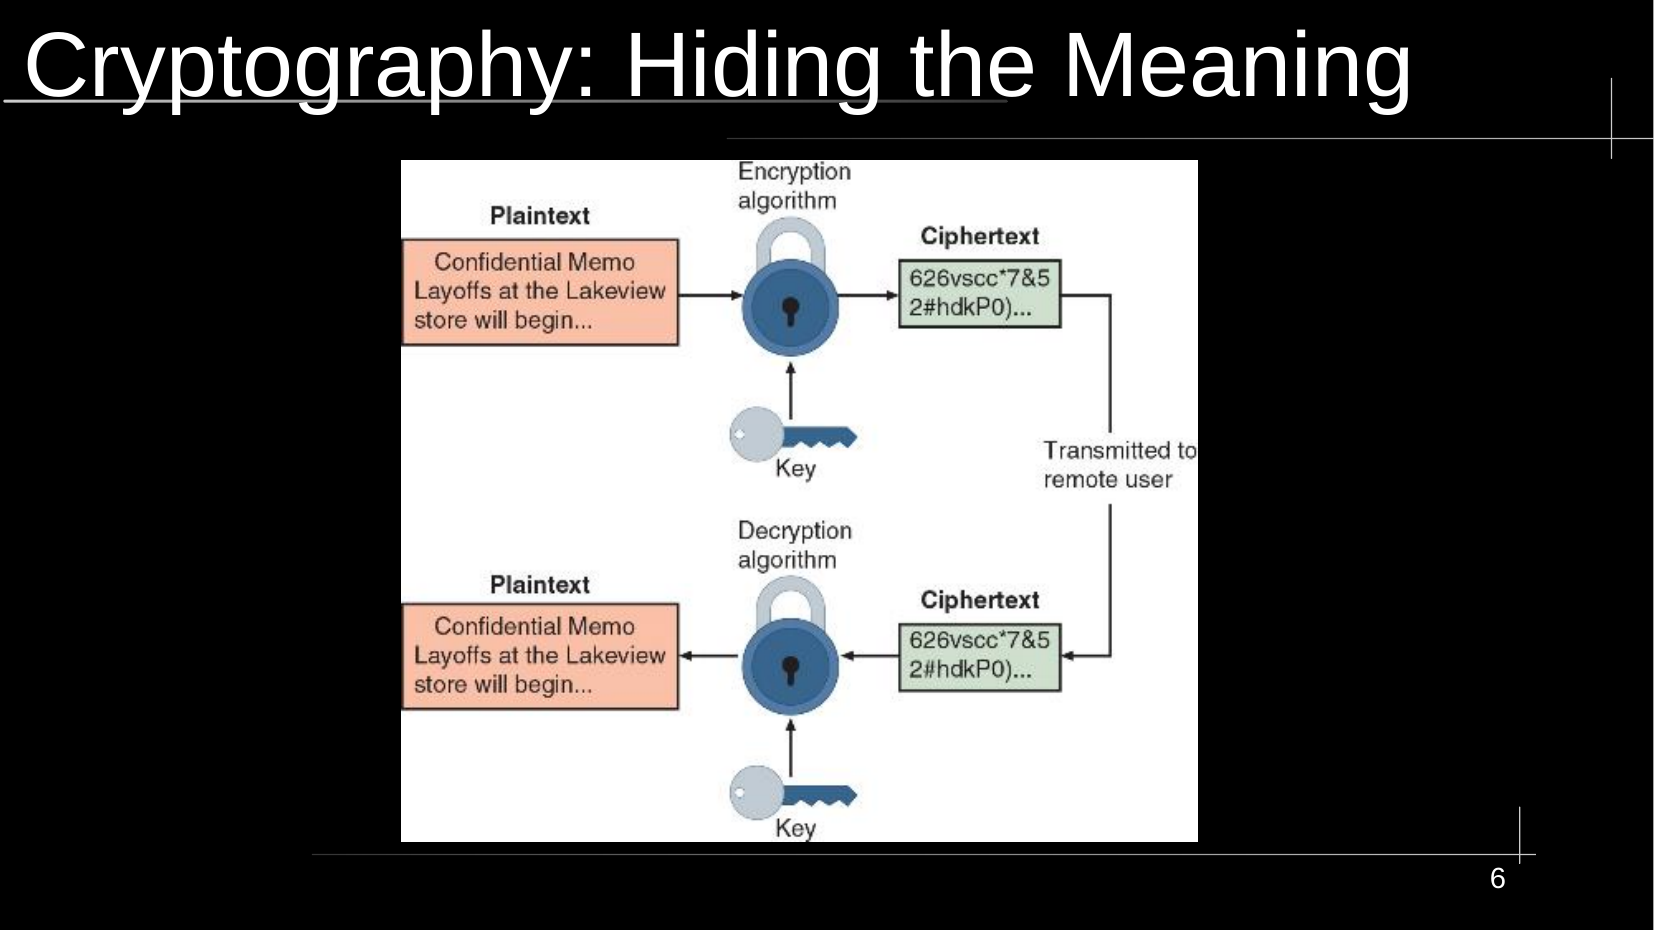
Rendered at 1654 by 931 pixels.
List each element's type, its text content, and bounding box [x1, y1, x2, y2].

picture [401, 160, 1198, 842]
title Cryptography: Hiding the Meaning [23, 11, 1589, 119]
